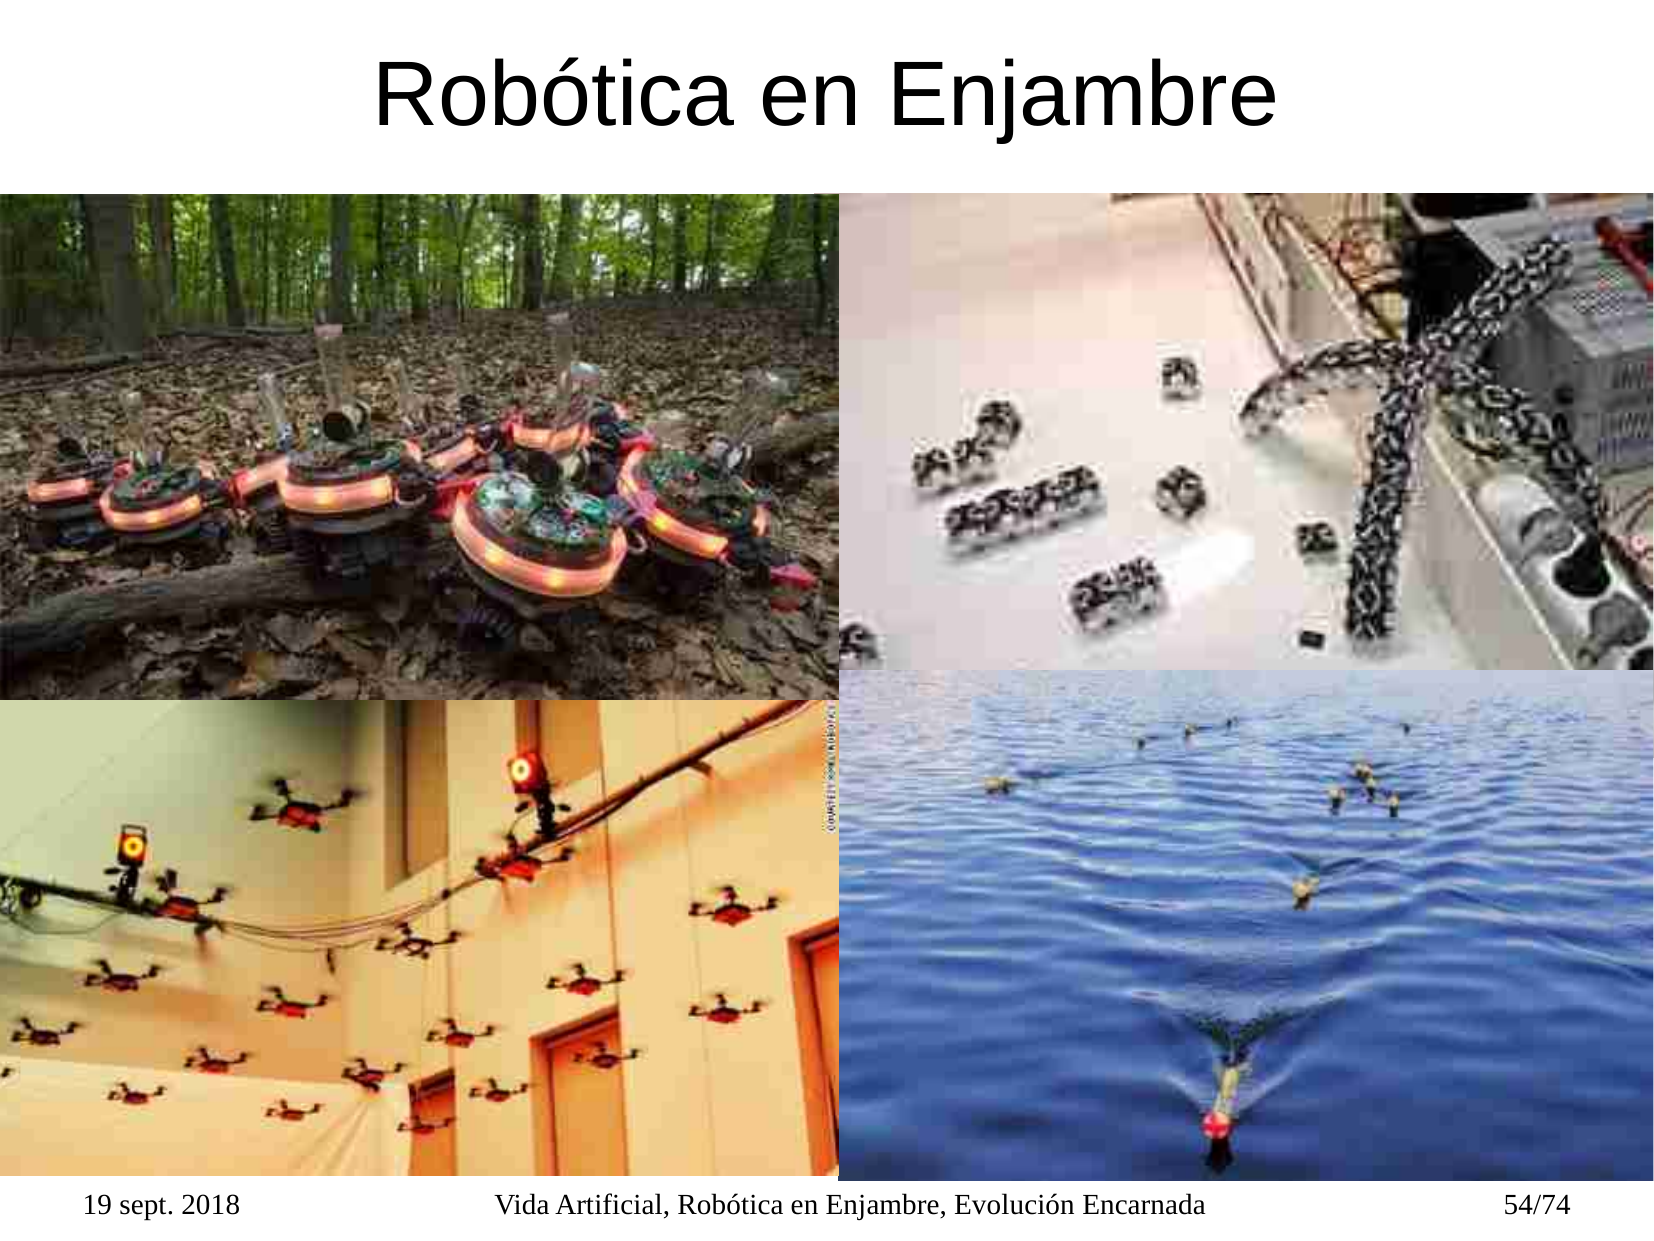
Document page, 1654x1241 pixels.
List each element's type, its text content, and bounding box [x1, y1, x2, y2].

picture [0, 193, 1654, 1181]
title Robótica en Enjambre [82, 0, 1571, 198]
